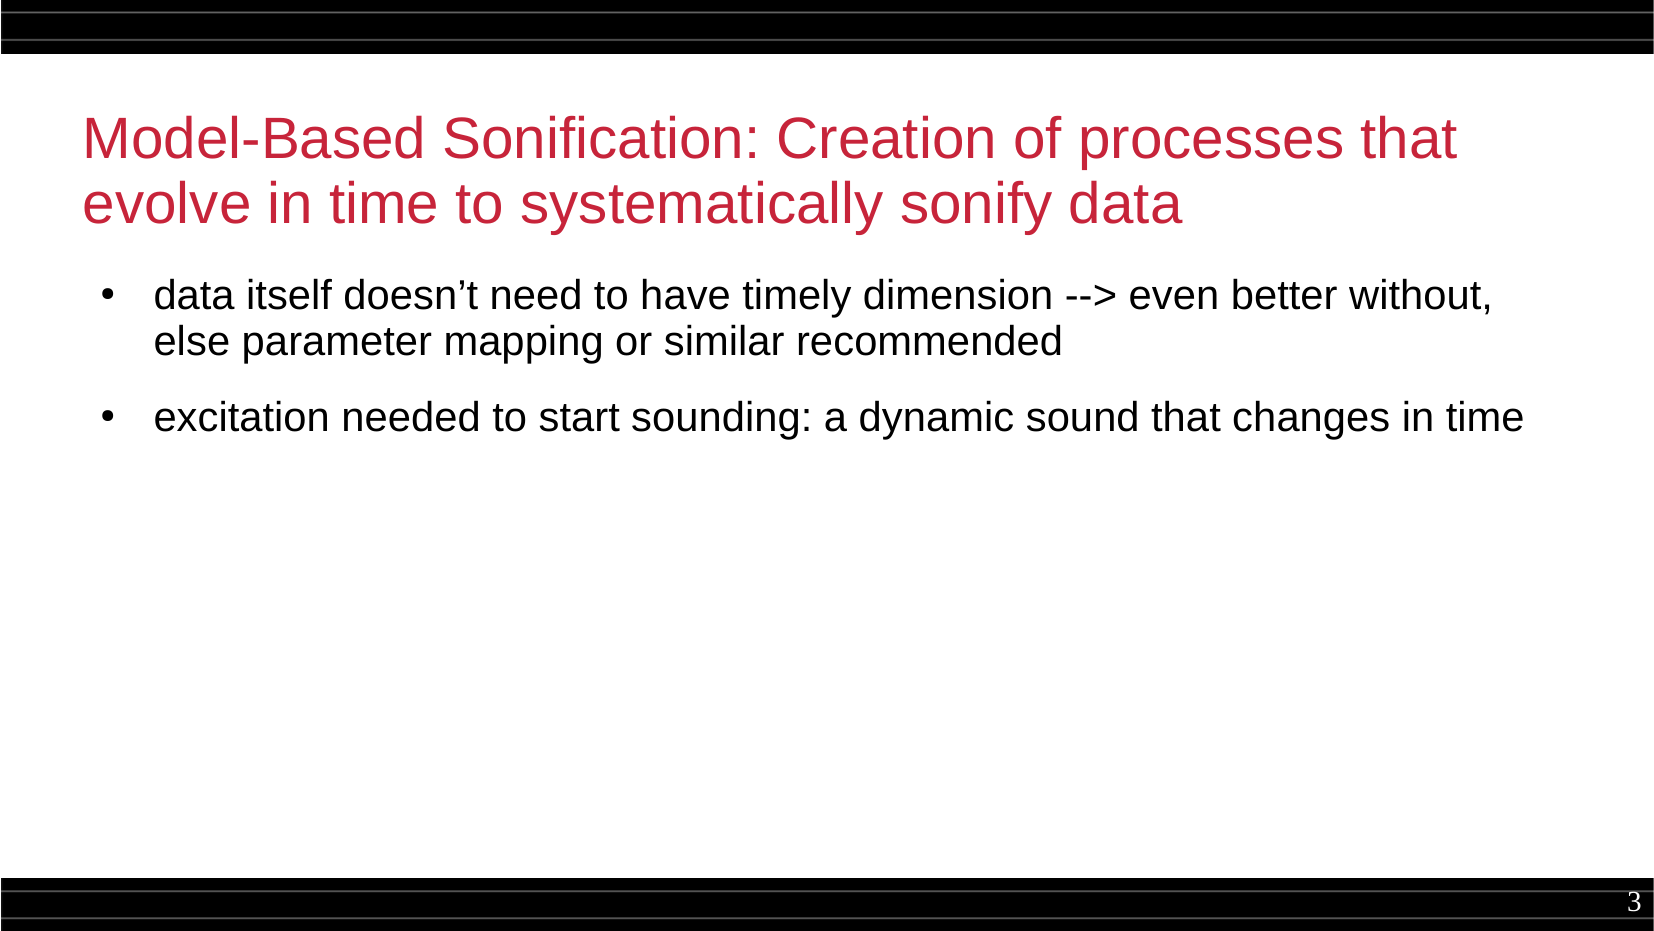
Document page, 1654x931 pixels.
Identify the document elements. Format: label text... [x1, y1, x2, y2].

picture [1, 0, 1654, 54]
list data itself doesn’t need to have timely dimension --> even better without, else parameter mapping or similar recommended excitation needed to start sounding: a dynamic sound that changes in time [82, 271, 1571, 758]
picture [1, 878, 1654, 931]
title Model-Based Sonification: Creation of processes that evolve in time to systematically sonify data [82, 92, 1571, 248]
